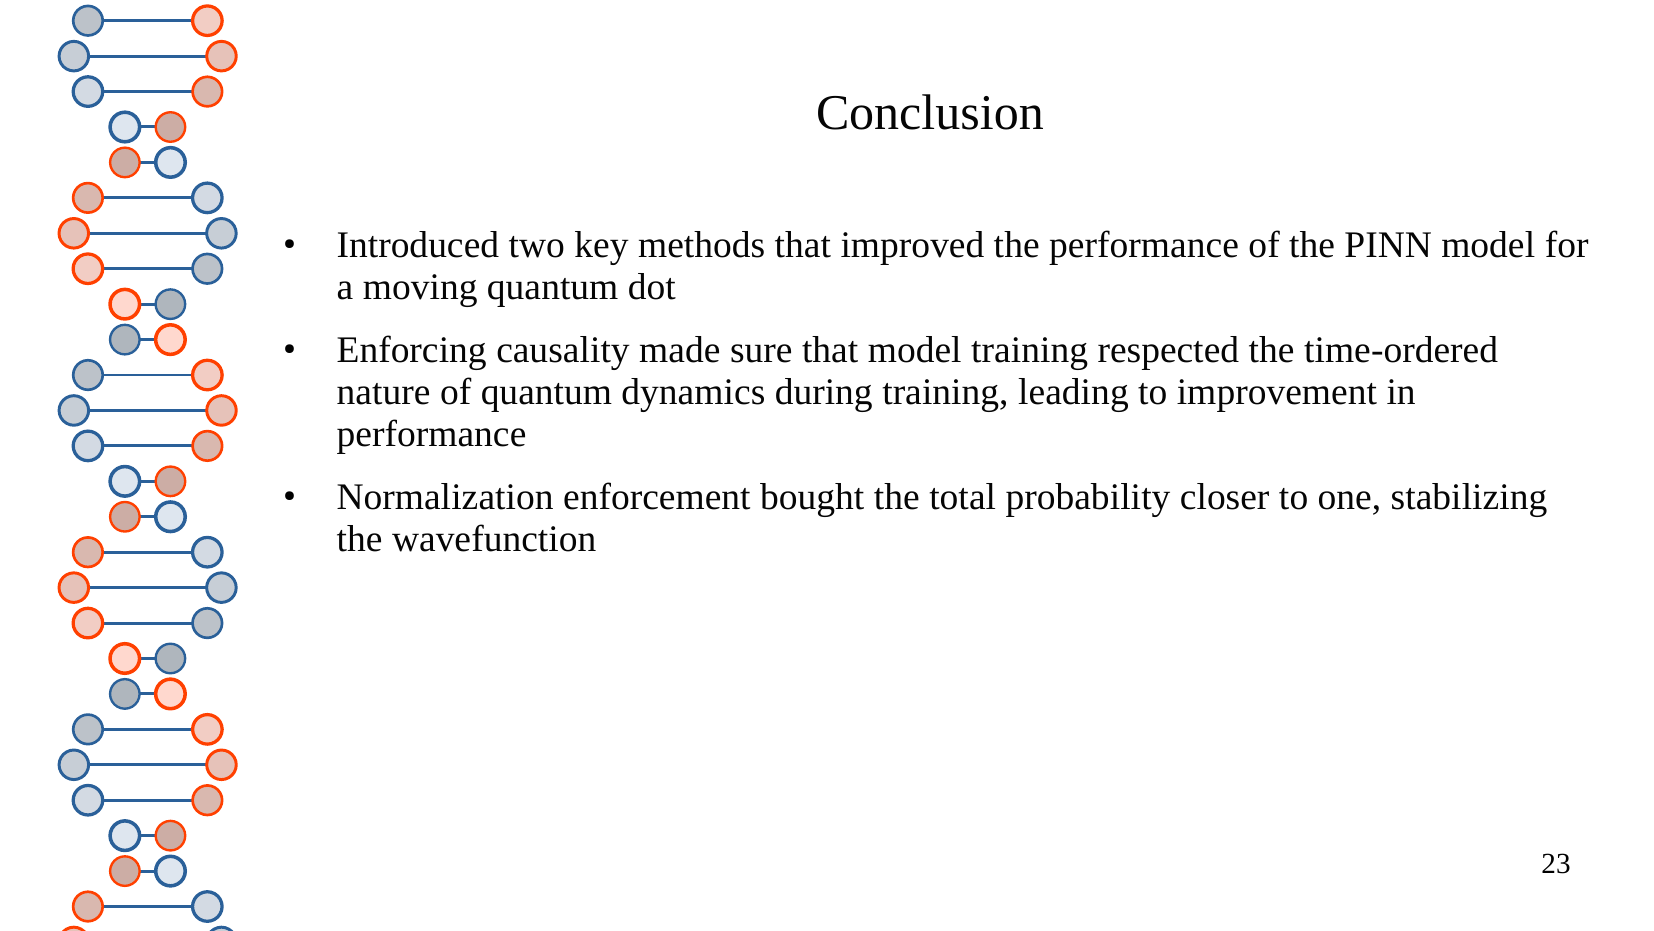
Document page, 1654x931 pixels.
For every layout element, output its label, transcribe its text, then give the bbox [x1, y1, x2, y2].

list Introduced two key methods that improved the performance of the PINN model for a moving quantum dot Enforcing causality made sure that model training respected the time-ordered nature of quantum dynamics during training, leading to improvement in performance Normalization enforcement bought the total probability closer to one, stabilizing the wavefunction [265, 224, 1595, 764]
title Conclusion [265, 35, 1595, 189]
